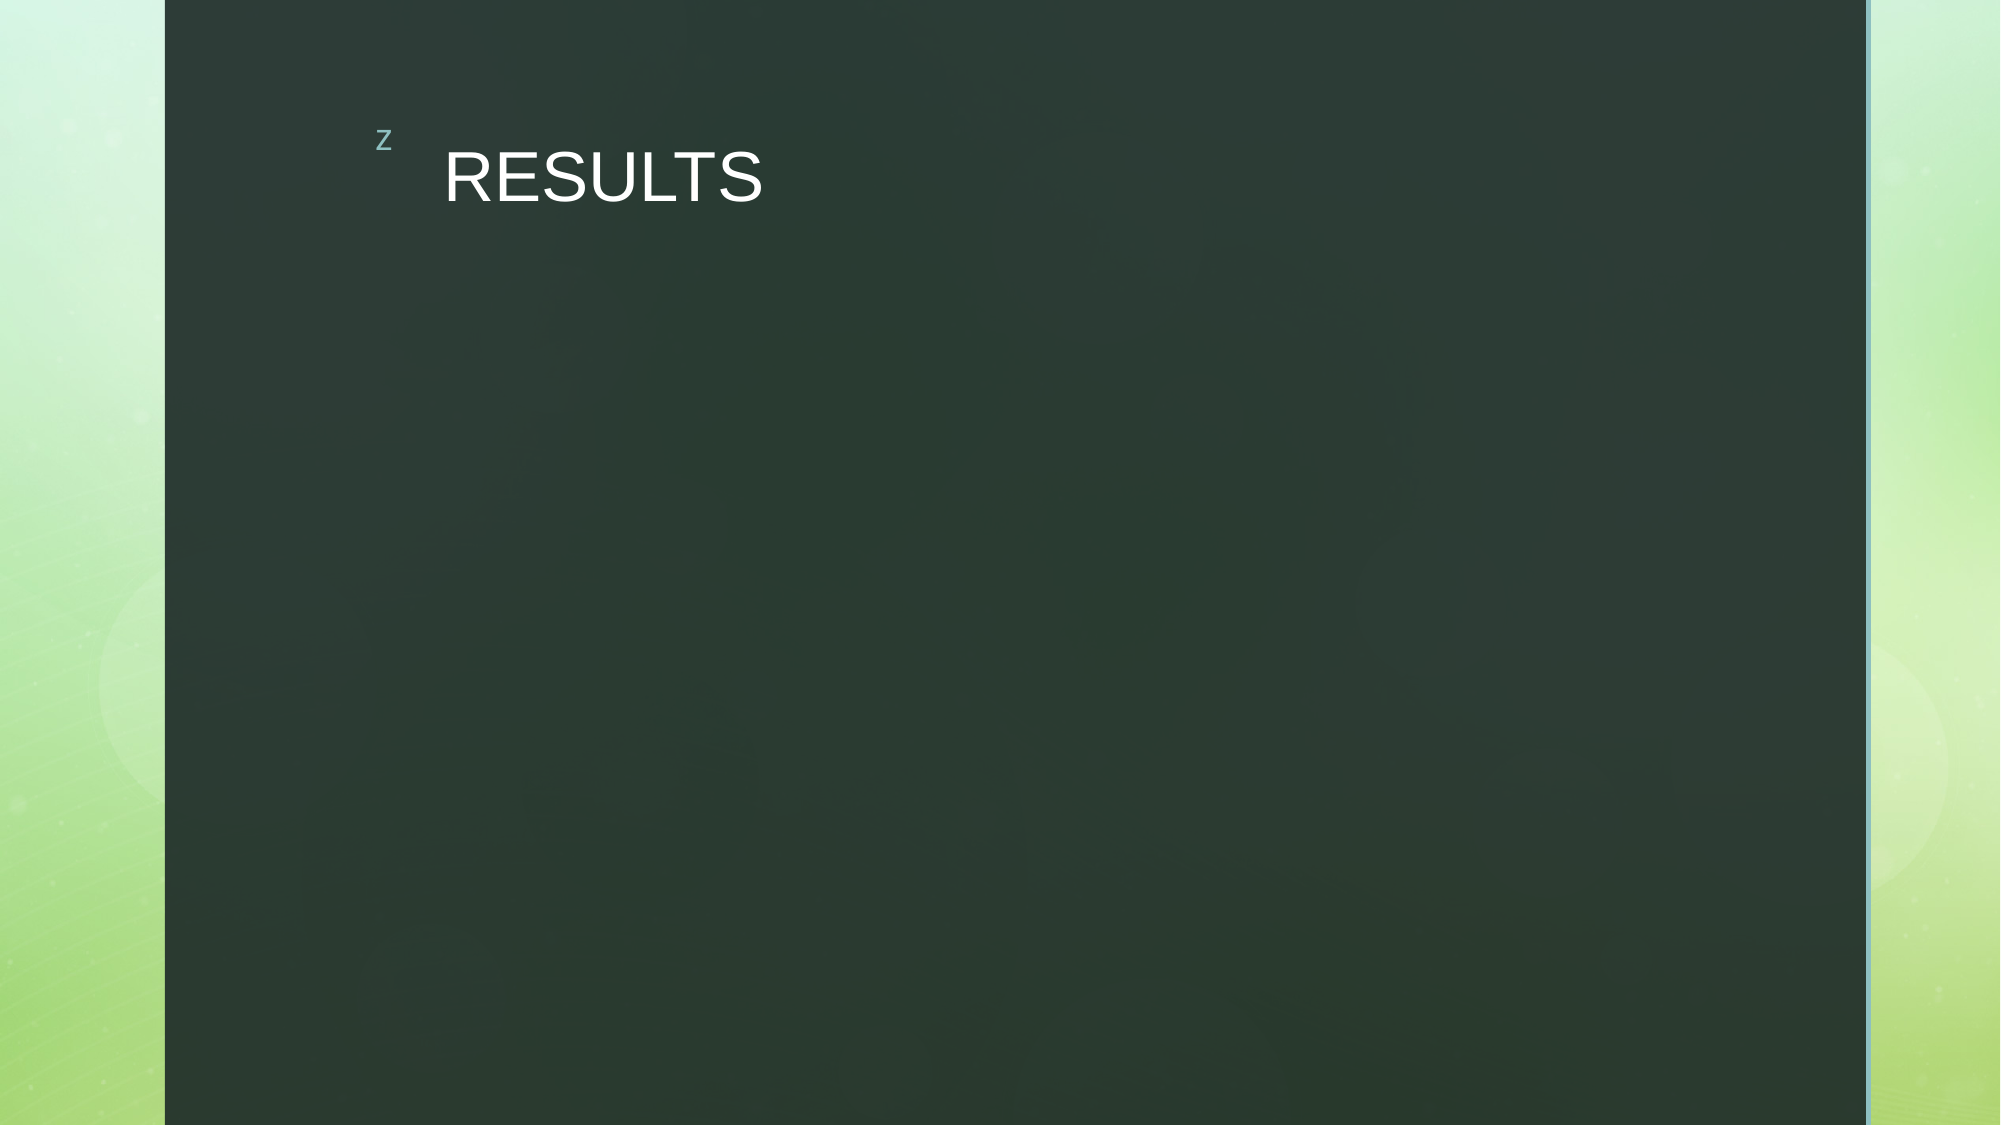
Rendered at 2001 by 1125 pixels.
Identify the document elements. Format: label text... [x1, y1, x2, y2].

title RESULTS [428, 132, 1734, 310]
